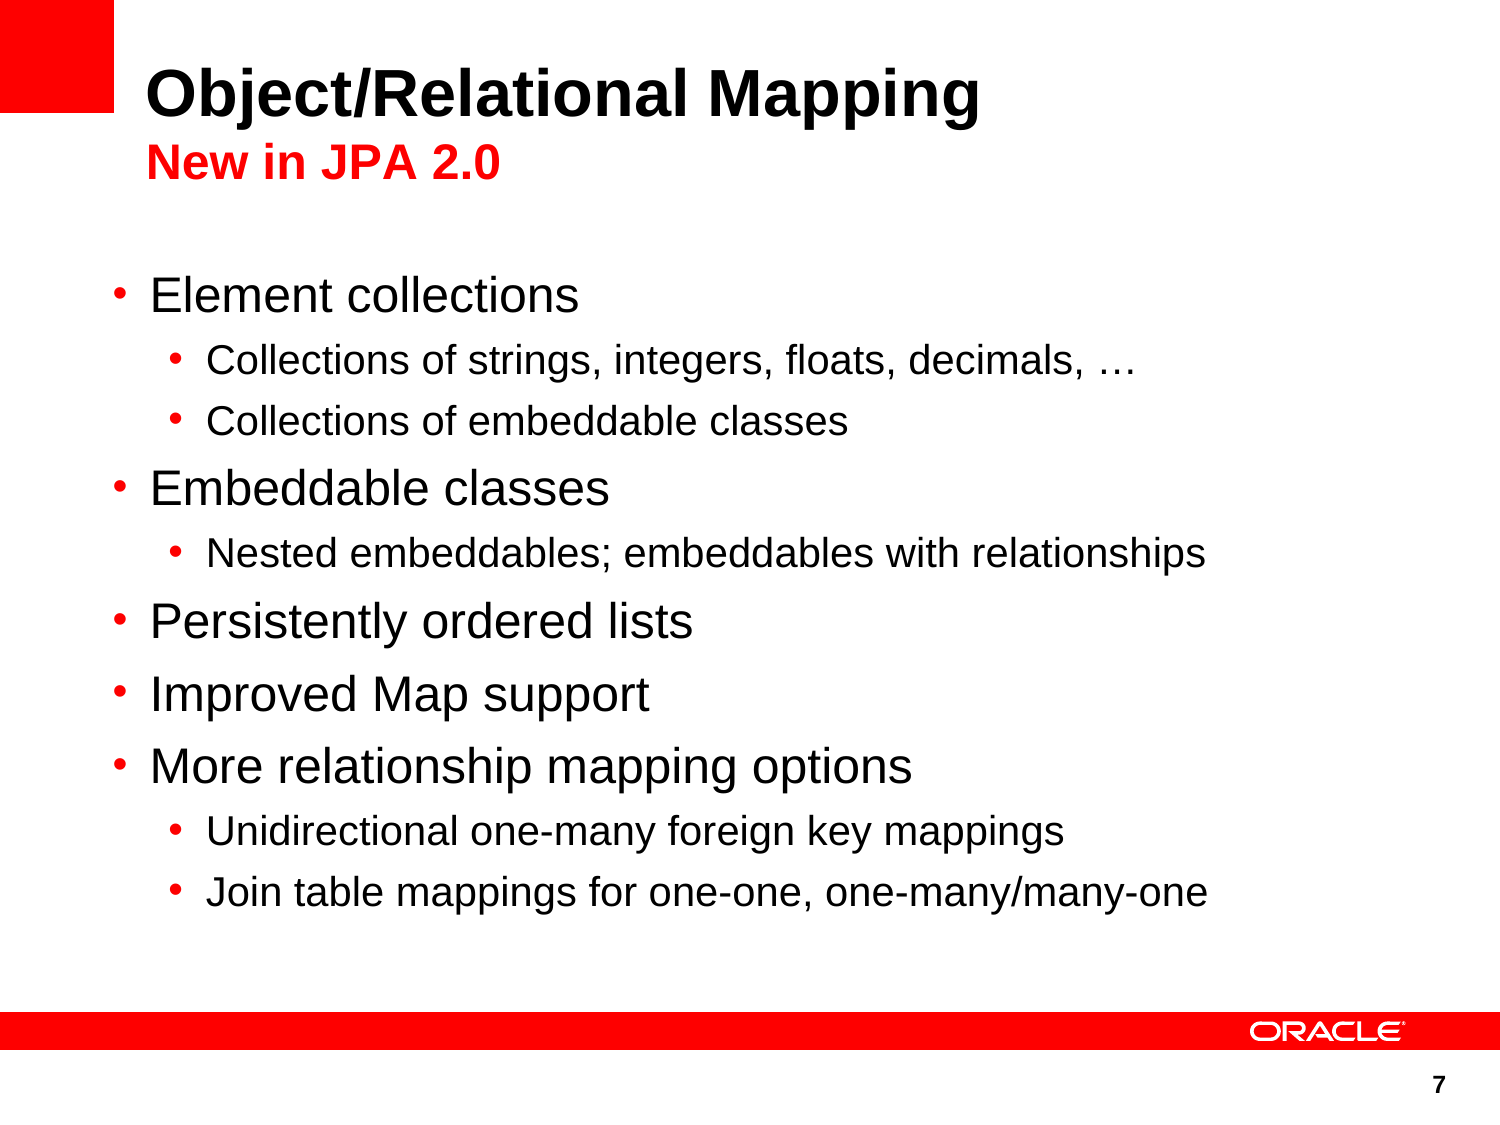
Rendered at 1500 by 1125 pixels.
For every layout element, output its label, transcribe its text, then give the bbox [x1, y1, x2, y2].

picture [0, 1012, 1500, 1050]
list Element collections Collections of strings, integers, floats, decimals, … Collections of embeddable classes Embeddable classes Nested embeddables; embeddables with relationships Persistently ordered lists Improved Map support More relationship mapping options Unidirectional one-many foreign key mappings Join table mappings for one-one, one-many/many-one [112, 262, 1349, 976]
picture [0, 0, 114, 113]
title Object/Relational Mapping New in JPA 2.0 [145, 49, 1390, 205]
